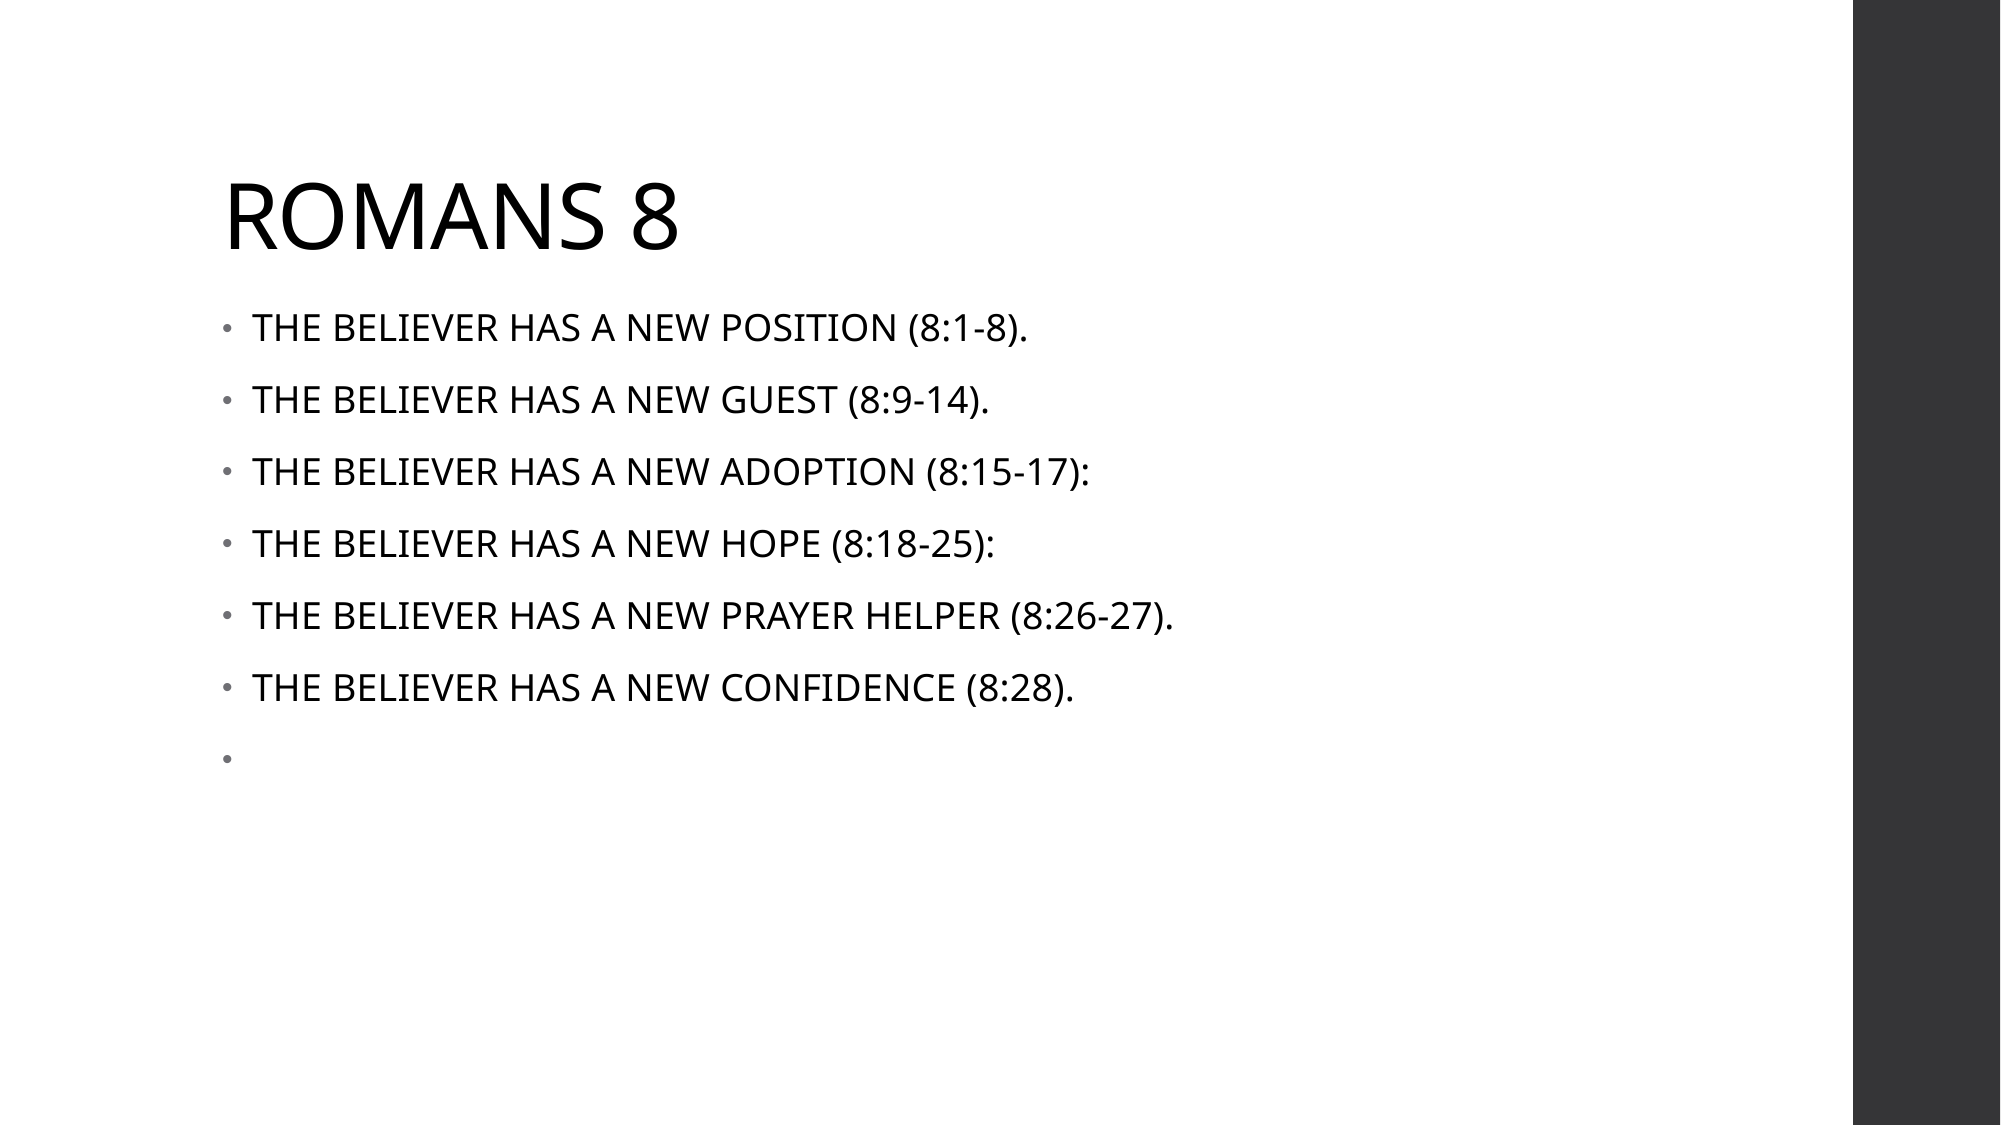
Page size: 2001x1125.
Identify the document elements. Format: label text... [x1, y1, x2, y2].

list THE BELIEVER HAS A NEW POSITION (8:1-8). THE BELIEVER HAS A NEW GUEST (8:9-14). THE BELIEVER HAS A NEW ADOPTION (8:15-17): THE BELIEVER HAS A NEW HOPE (8:18-25): THE BELIEVER HAS A NEW PRAYER HELPER (8:26-27). THE BELIEVER HAS A NEW CONFIDENCE (8:28). [206, 299, 1617, 1014]
title ROMANS 8 [206, 60, 1797, 278]
